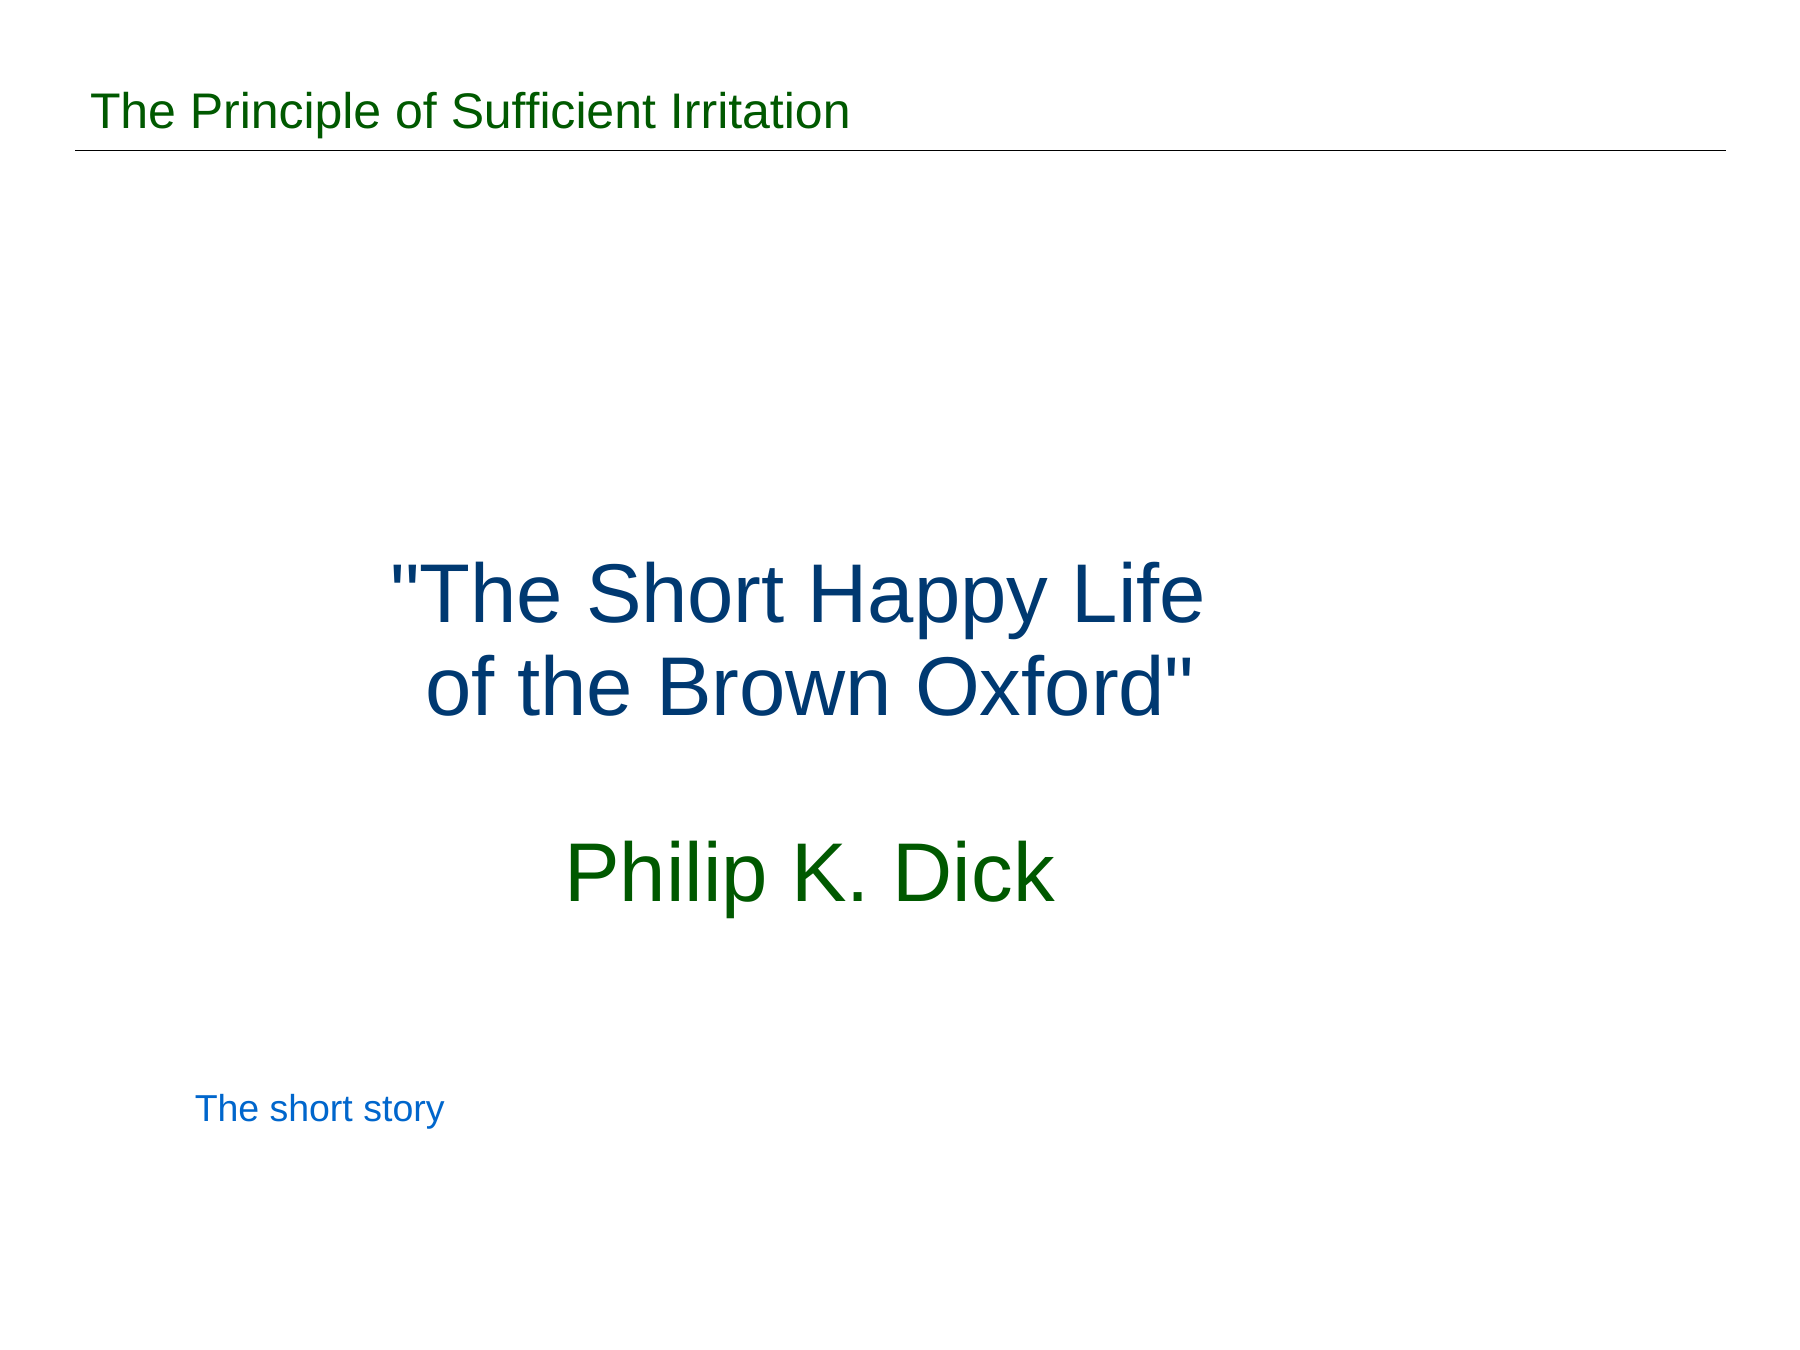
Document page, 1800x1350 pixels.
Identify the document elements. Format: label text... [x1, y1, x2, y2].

text_box The short story [180, 1080, 1441, 1137]
title The Principle of Sufficient Irritation [90, 38, 1710, 147]
text_box "The Short Happy Life of the Brown Oxford" Philip K. Dick [180, 539, 1441, 927]
